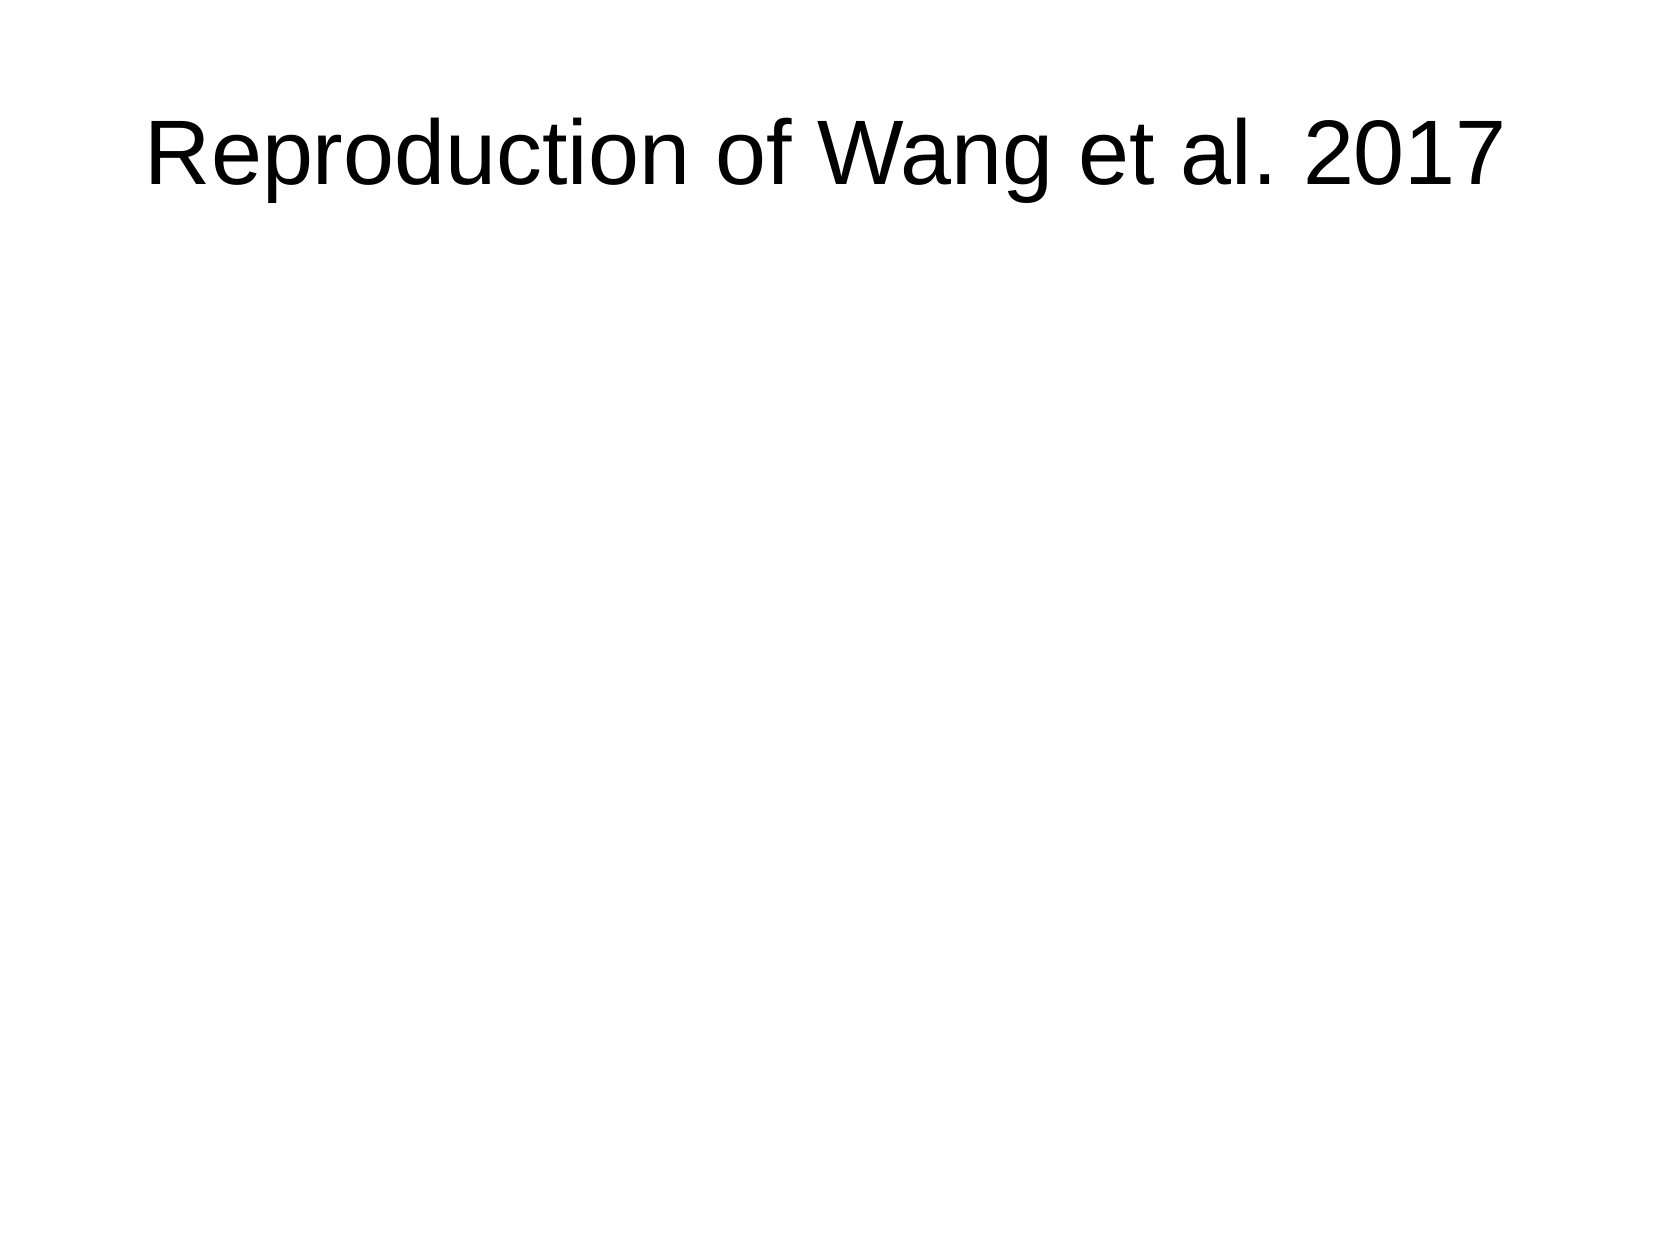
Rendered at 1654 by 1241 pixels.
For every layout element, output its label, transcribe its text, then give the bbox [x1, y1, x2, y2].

title Reproduction of Wang et al. 2017 [82, 49, 1571, 257]
